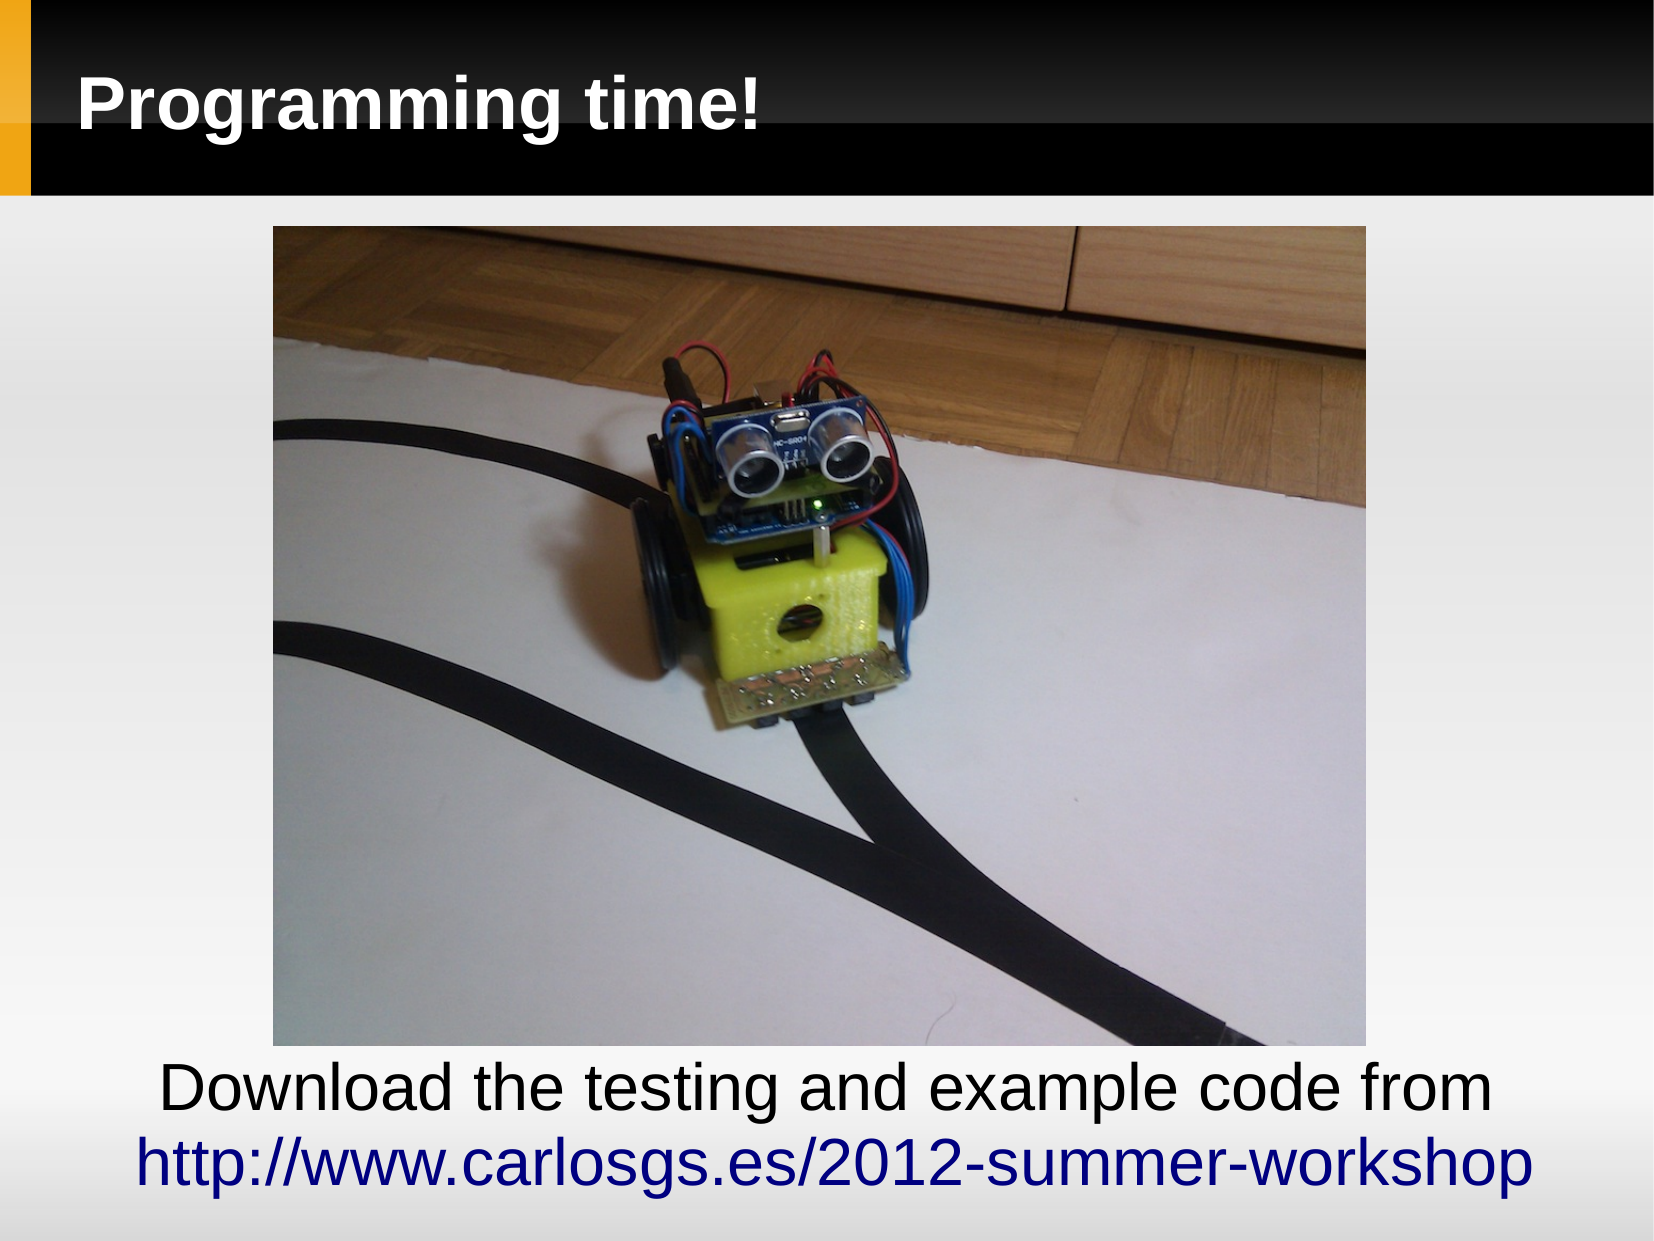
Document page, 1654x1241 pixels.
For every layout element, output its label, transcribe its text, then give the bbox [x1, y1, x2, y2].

text_box Download the testing and example code from http://www.carlosgs.es/2012-summer-workshop [0, 1039, 1654, 1241]
picture [0, 0, 1654, 1046]
title Programming time! [76, 0, 1565, 208]
